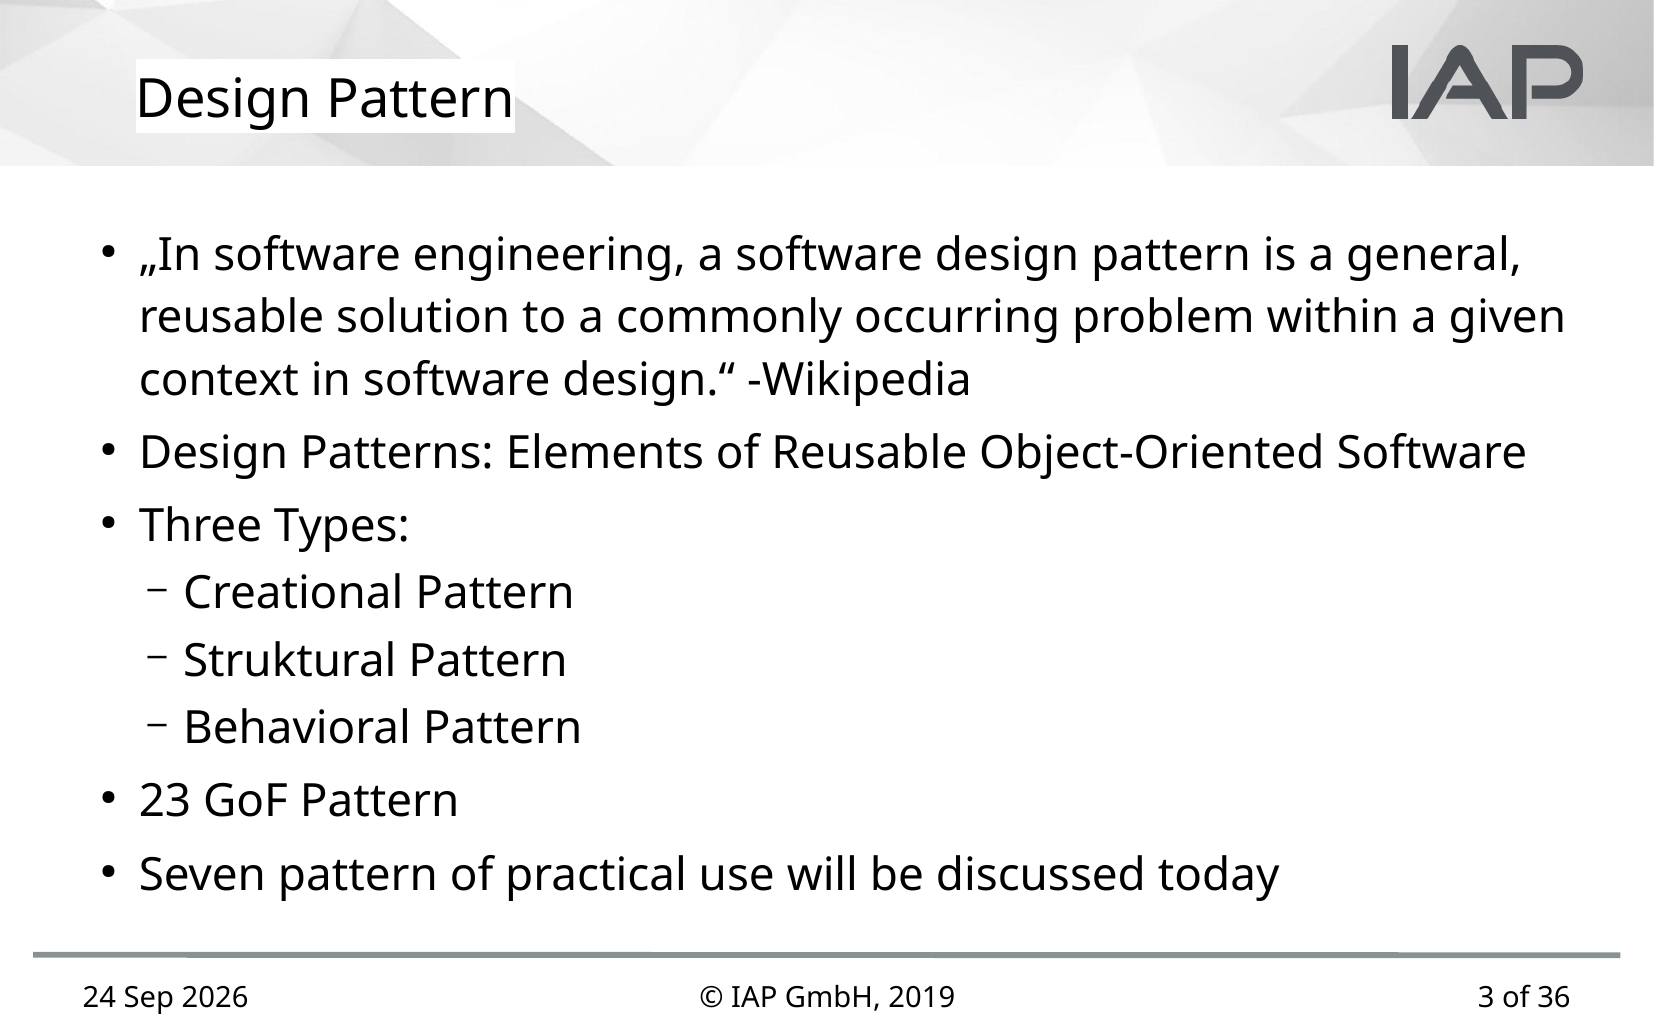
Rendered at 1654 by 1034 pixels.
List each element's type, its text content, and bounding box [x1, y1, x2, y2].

picture [0, 0, 1654, 166]
list „In software engineering, a software design pattern is a general, reusable solution to a commonly occurring problem within a given context in software design.“ -Wikipedia Design Patterns: Elements of Reusable Object-Oriented Software Three Types: Creational Pattern Struktural Pattern Behavioral Pattern 23 GoF Pattern Seven pattern of practical use will be discussed today [82, 221, 1571, 916]
title Design Pattern [135, 41, 1264, 152]
